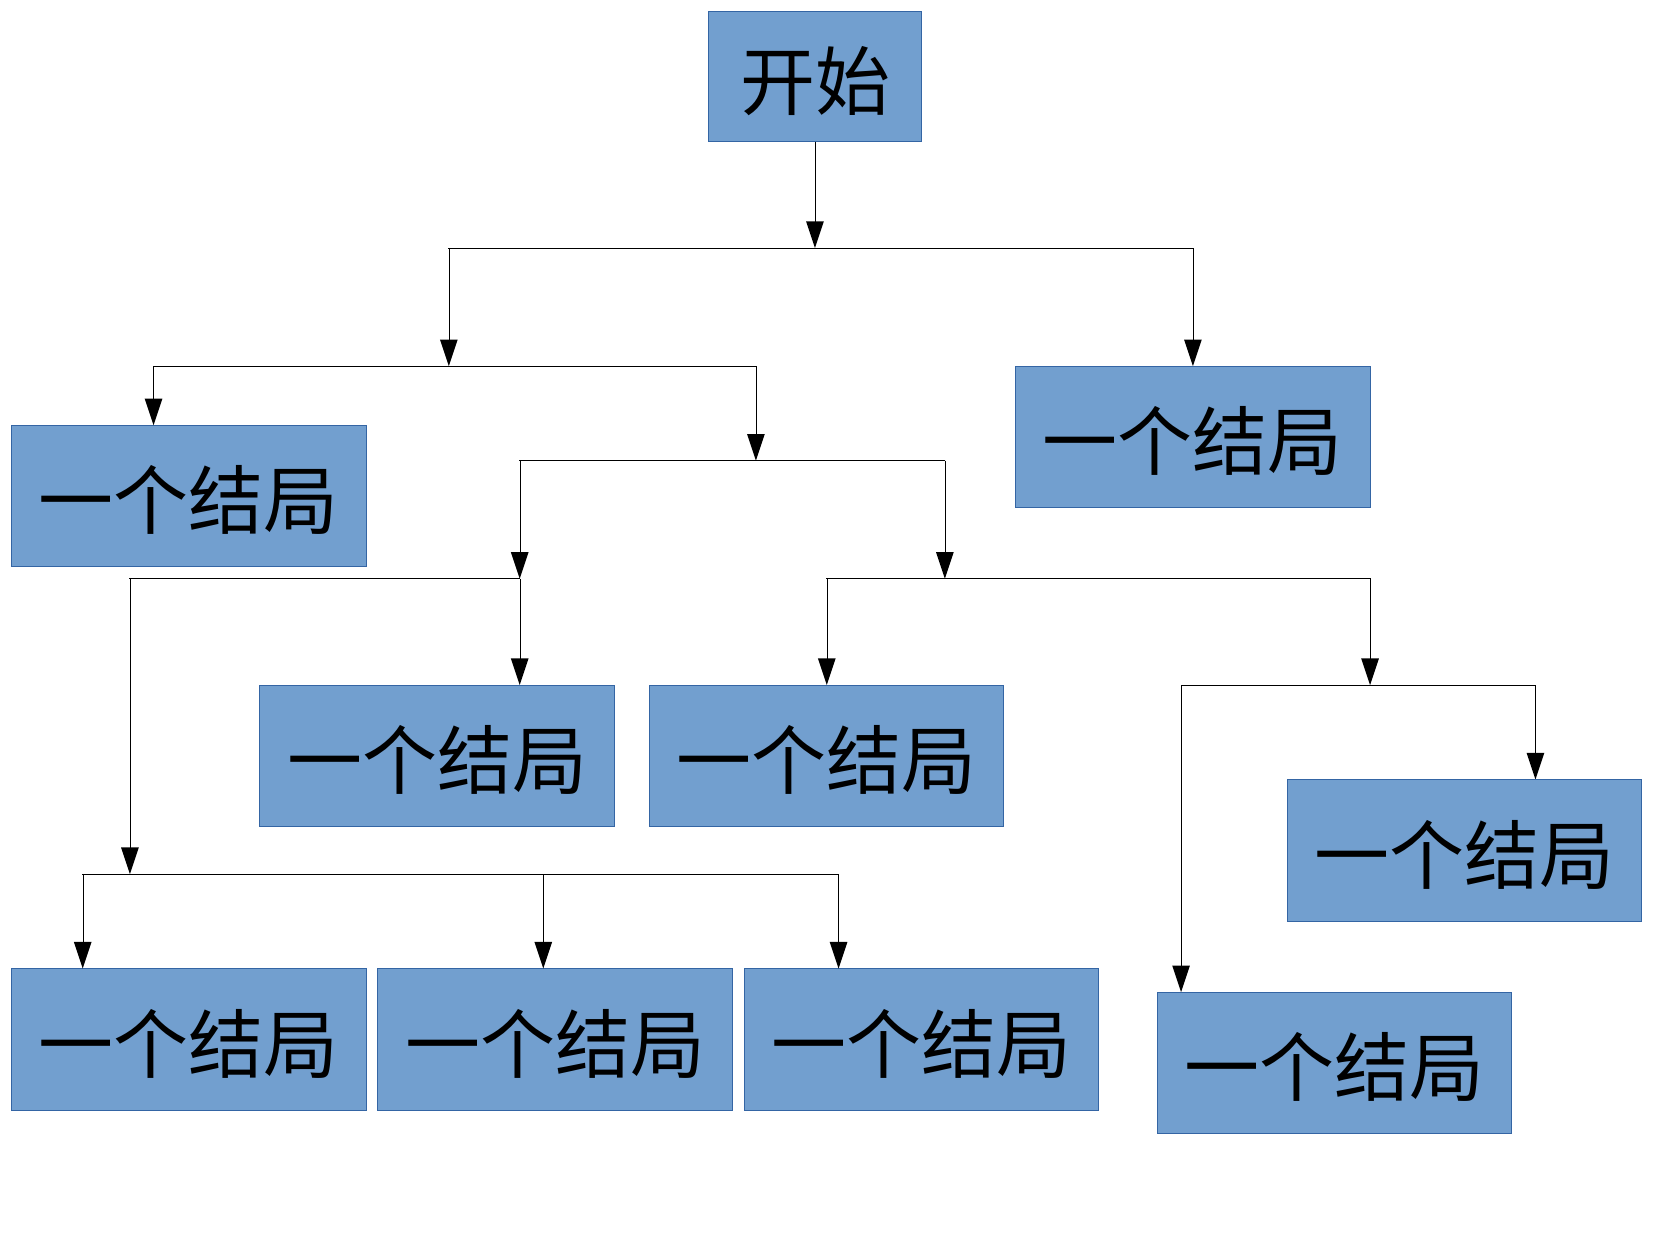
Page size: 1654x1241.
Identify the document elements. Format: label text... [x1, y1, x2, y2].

text_box 一个结局 [1157, 992, 1512, 1134]
text_box 一个结局 [649, 685, 1004, 827]
text_box 一个结局 [1287, 779, 1642, 922]
text_box 一个结局 [1015, 366, 1371, 508]
text_box 一个结局 [377, 968, 733, 1111]
text_box 一个结局 [744, 968, 1099, 1111]
text_box 一个结局 [259, 685, 615, 827]
text_box 开始 [708, 11, 922, 142]
text_box 一个结局 [11, 425, 367, 567]
text_box 一个结局 [11, 968, 367, 1111]
